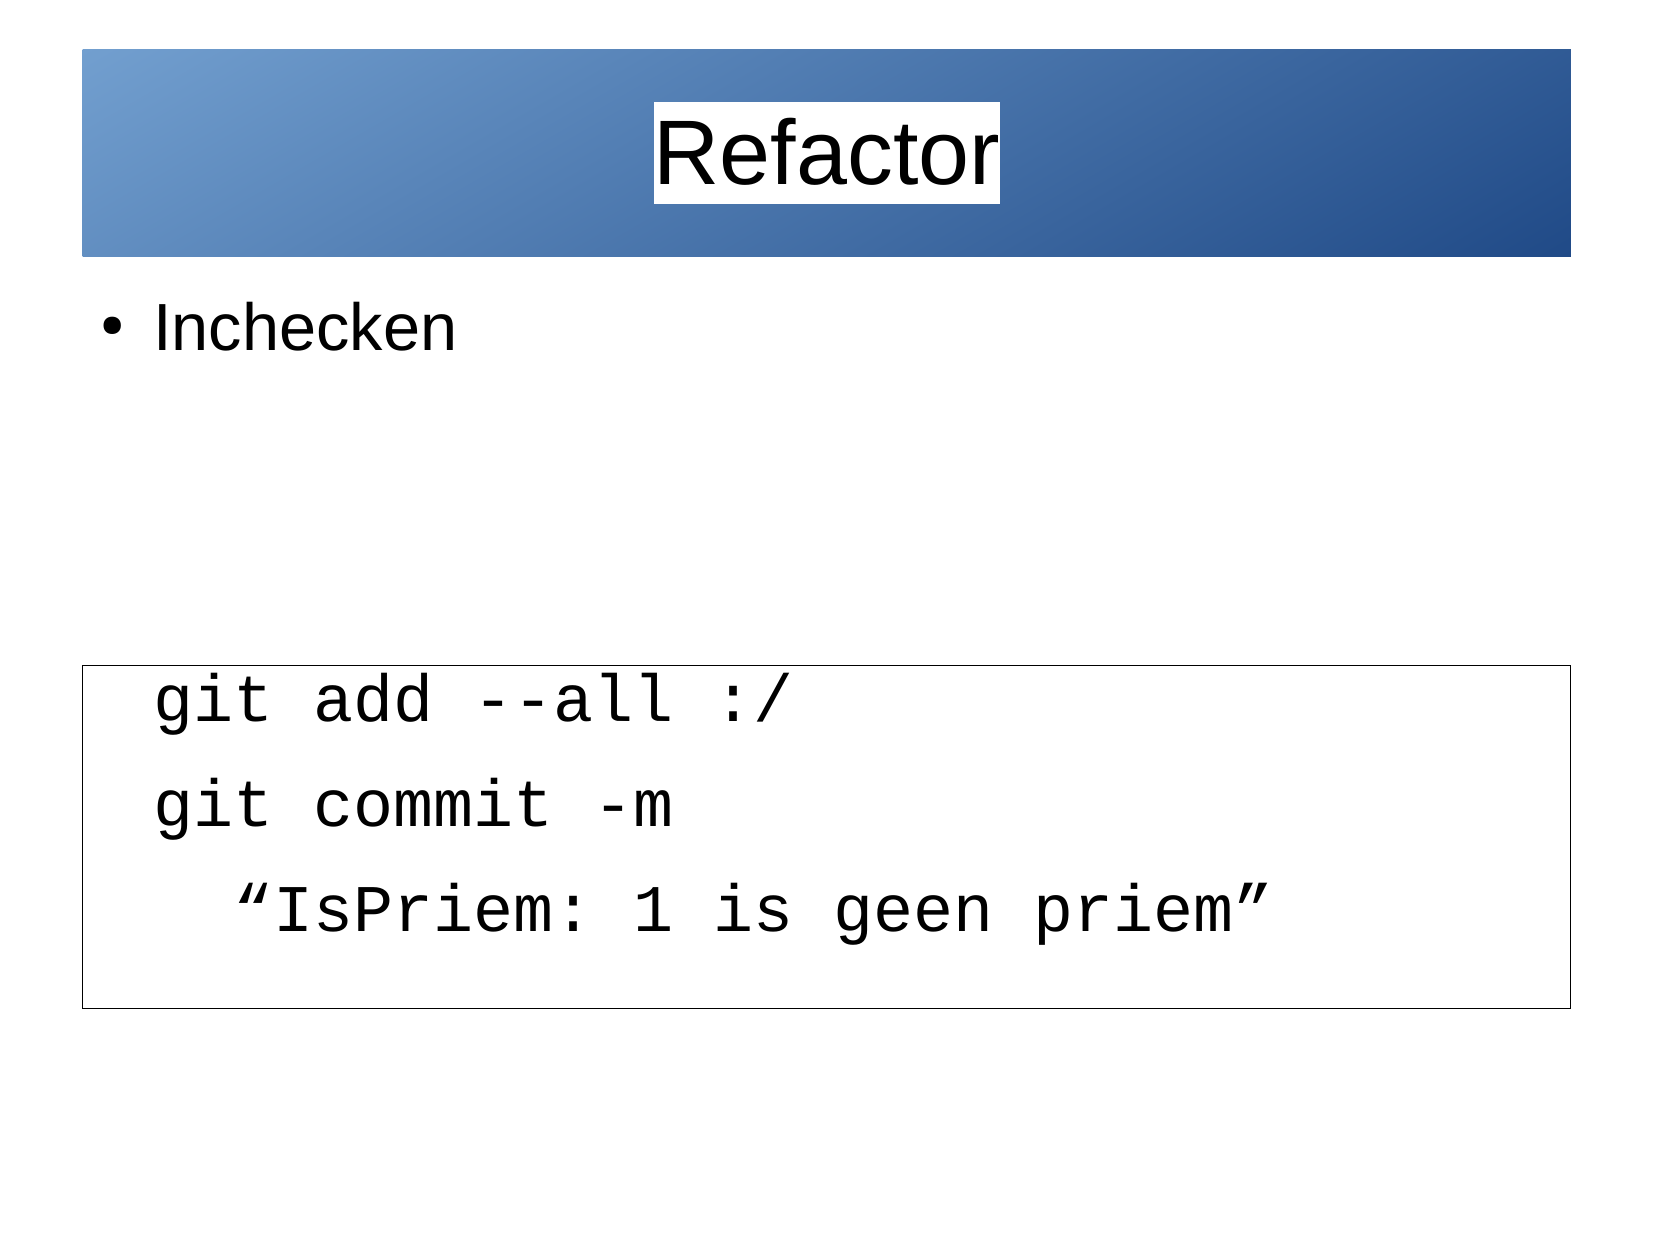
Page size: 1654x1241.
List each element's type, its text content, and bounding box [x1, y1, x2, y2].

list Inchecken [82, 290, 1571, 634]
list git add --all :/ git commit -m “IsPriem: 1 is geen priem” [82, 665, 1571, 1009]
title Refactor [82, 49, 1571, 257]
